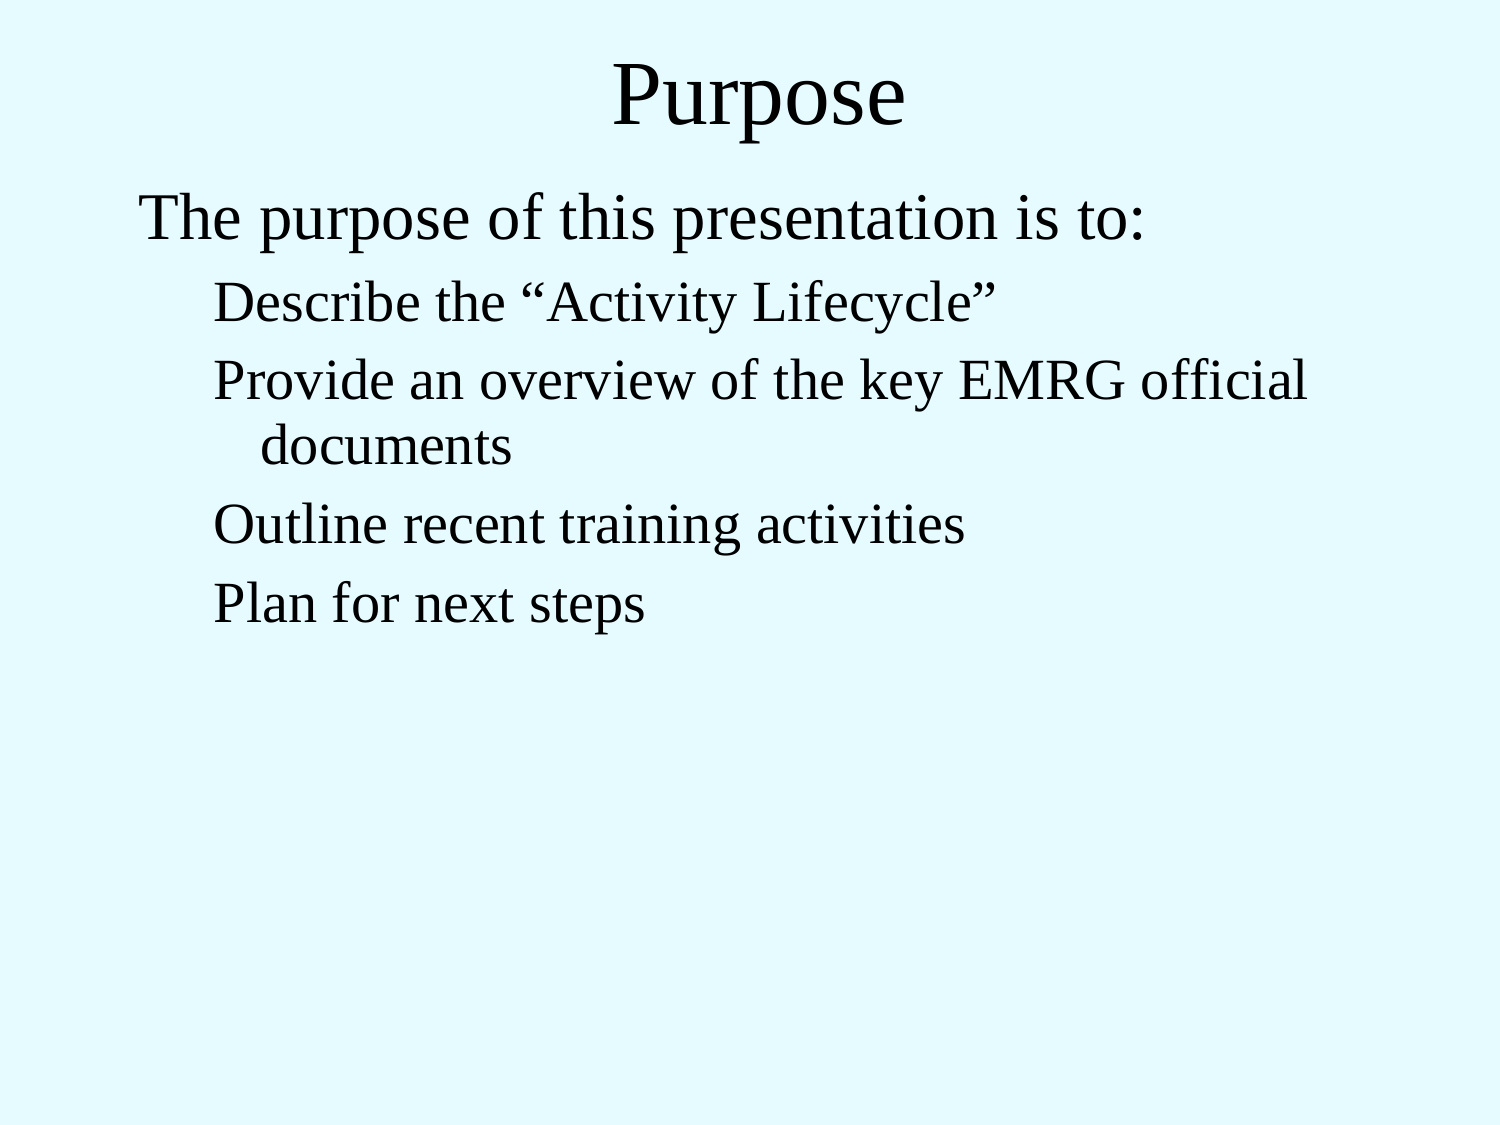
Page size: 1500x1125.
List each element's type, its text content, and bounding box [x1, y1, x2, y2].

title Purpose [123, 0, 1399, 172]
list The purpose of this presentation is to: Describe the “Activity Lifecycle” Provide an overview of the key EMRG official documents Outline recent training activities Plan for next steps [123, 172, 1399, 848]
